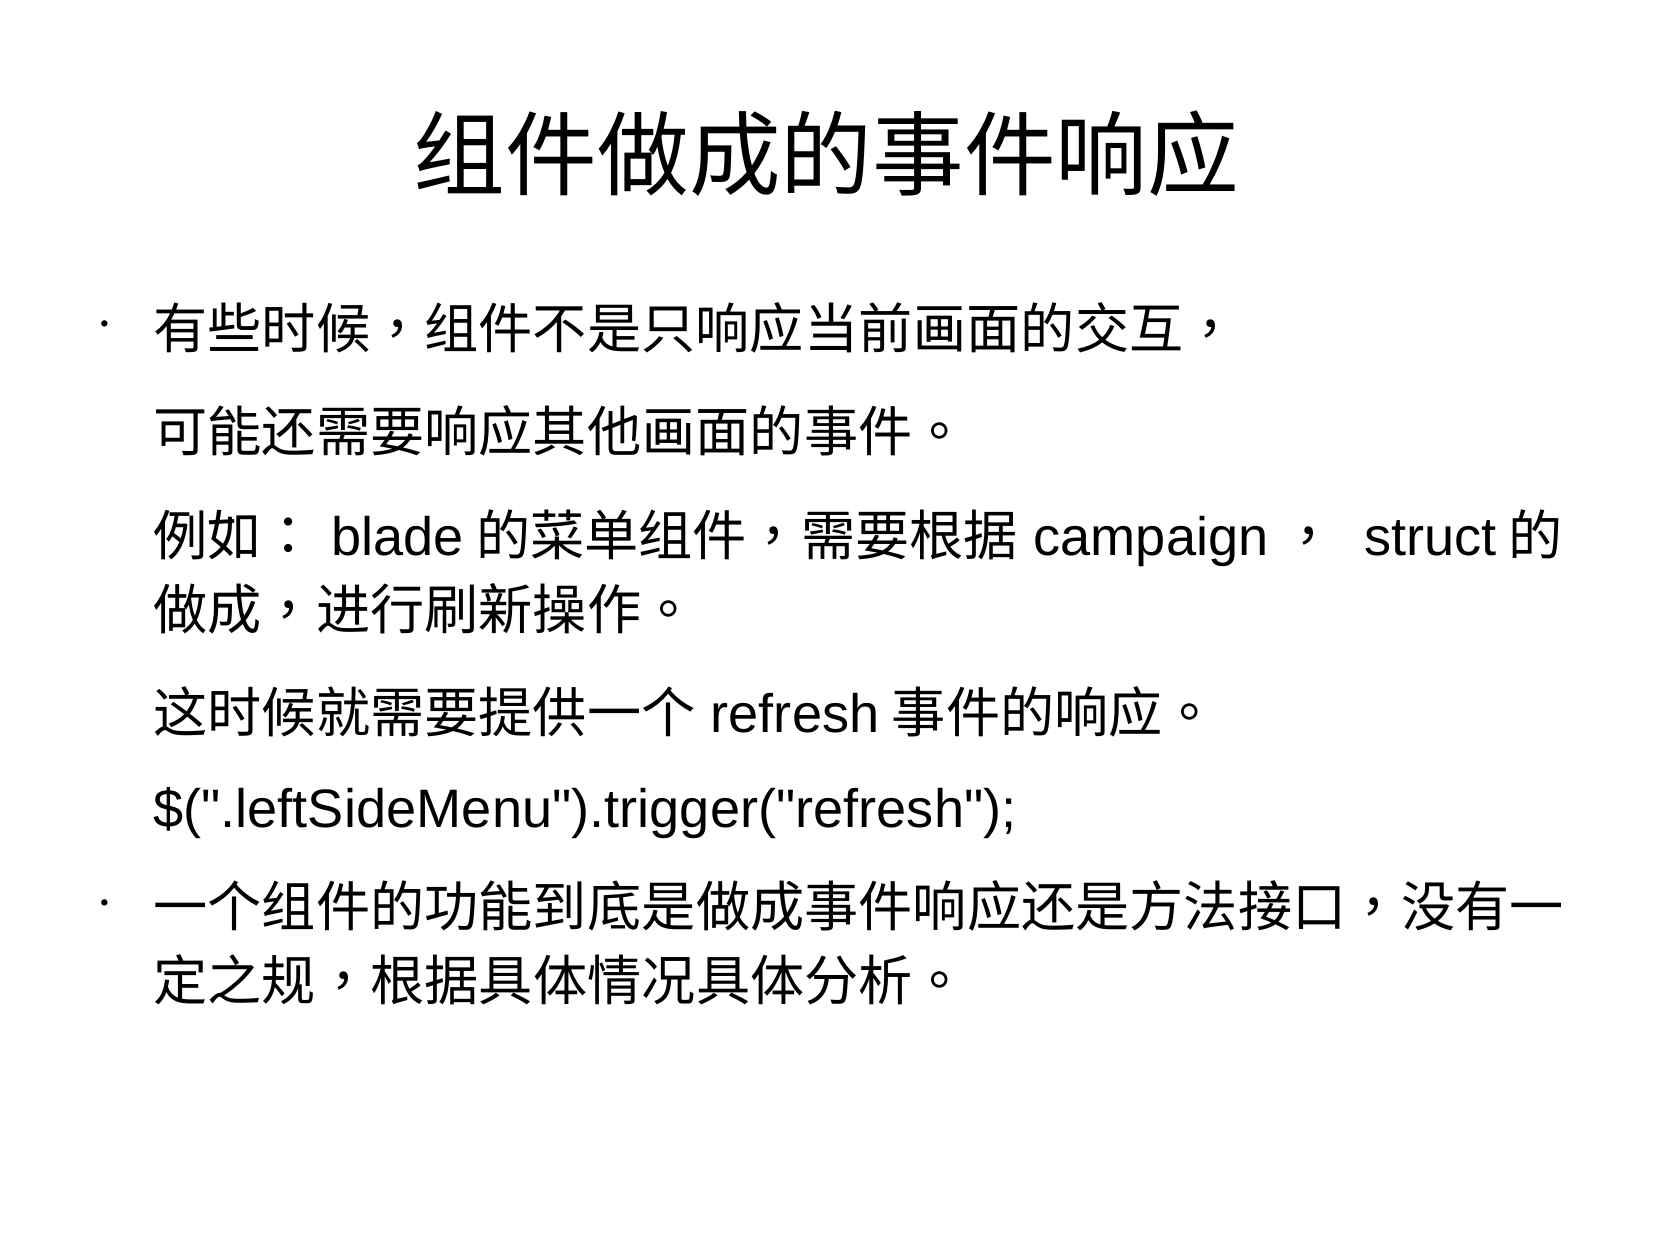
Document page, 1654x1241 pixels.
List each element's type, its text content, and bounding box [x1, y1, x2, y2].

title 组件做成的事件响应 [82, 49, 1571, 257]
list 有些时候，组件不是只响应当前画面的交互， 可能还需要响应其他画面的事件。 例如：blade的菜单组件，需要根据campaign， struct的做成，进行刷新操作。 这时候就需要提供一个refresh事件的响应。 $(".leftSideMenu").trigger("refresh"); 一个组件的功能到底是做成事件响应还是方法接口，没有一定之规，根据具体情况具体分析。 [82, 290, 1571, 1109]
